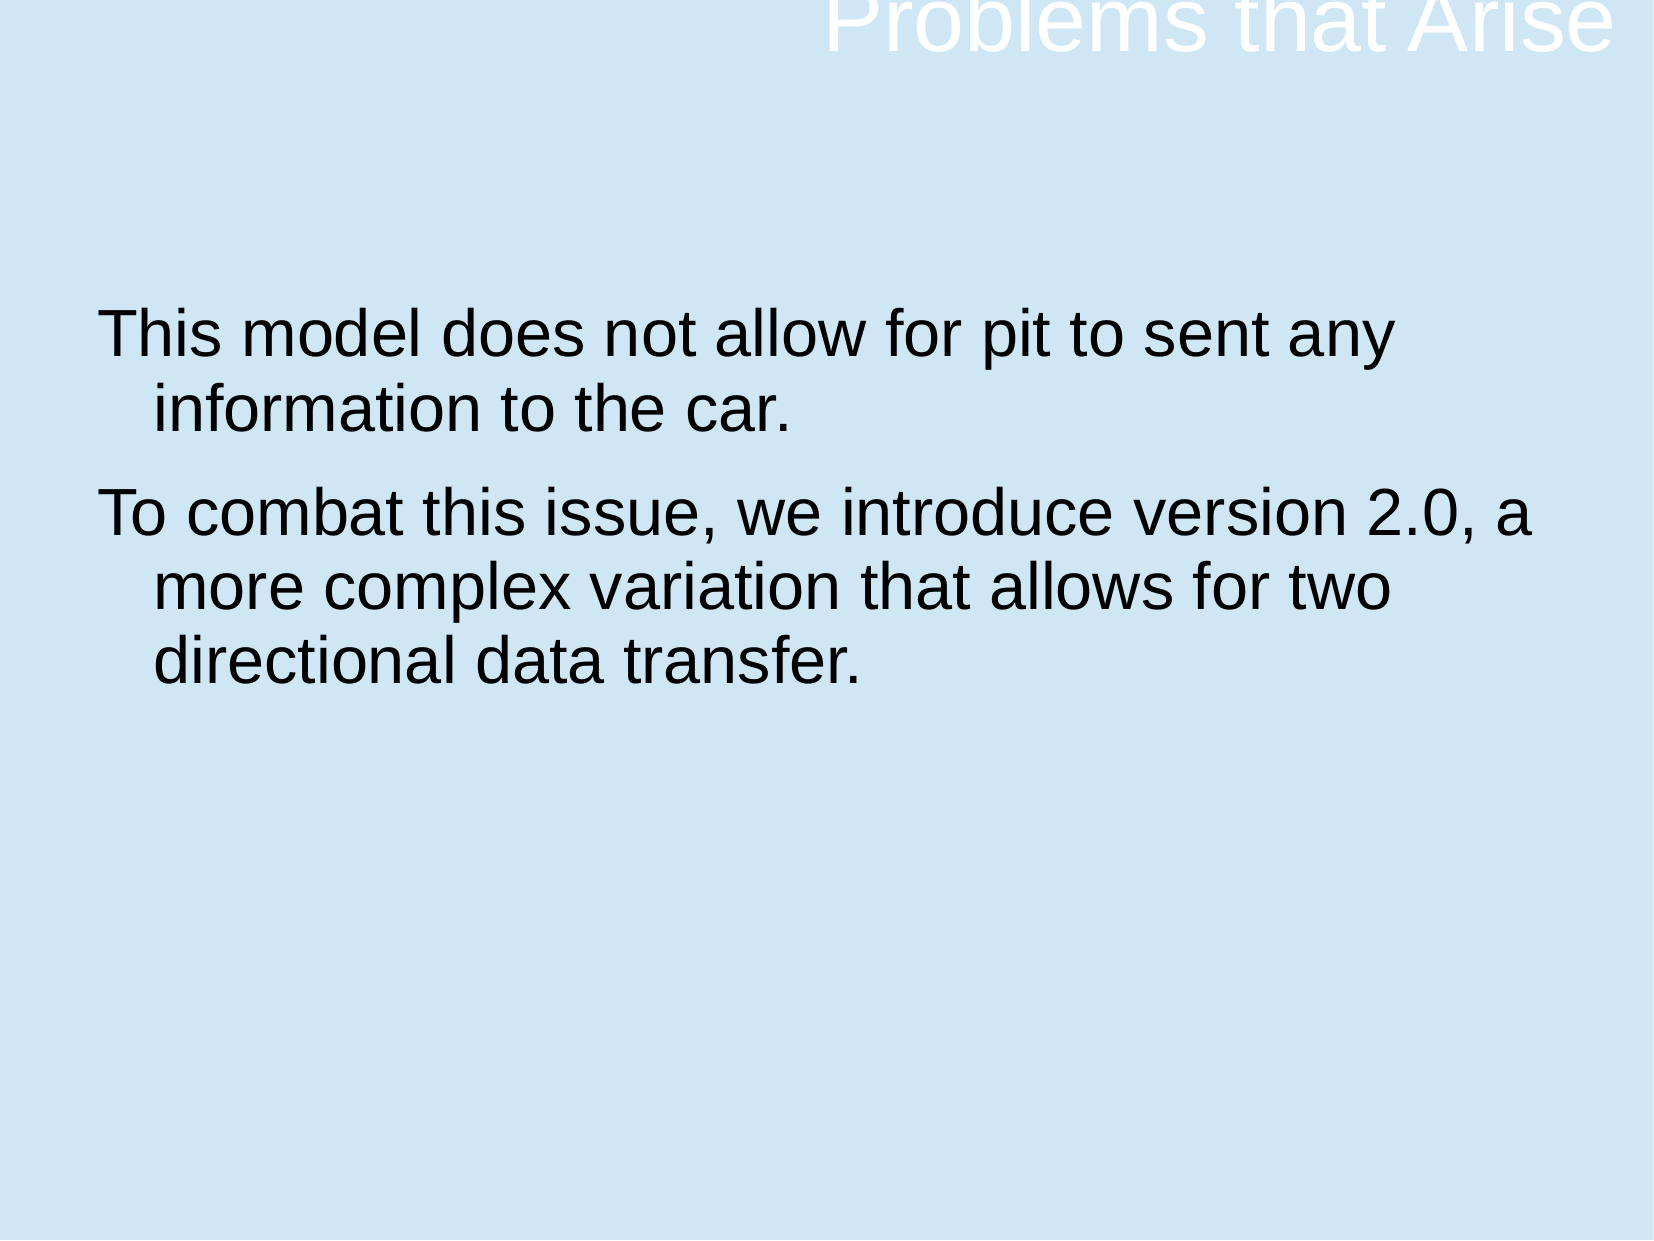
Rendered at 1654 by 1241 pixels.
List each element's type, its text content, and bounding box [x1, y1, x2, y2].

list This model does not allow for pit to sent any information to the car. To combat this issue, we introduce version 2.0, a more complex variation that allows for two directional data transfer. [82, 290, 1571, 1109]
title Problems that Arise [151, 0, 1633, 183]
